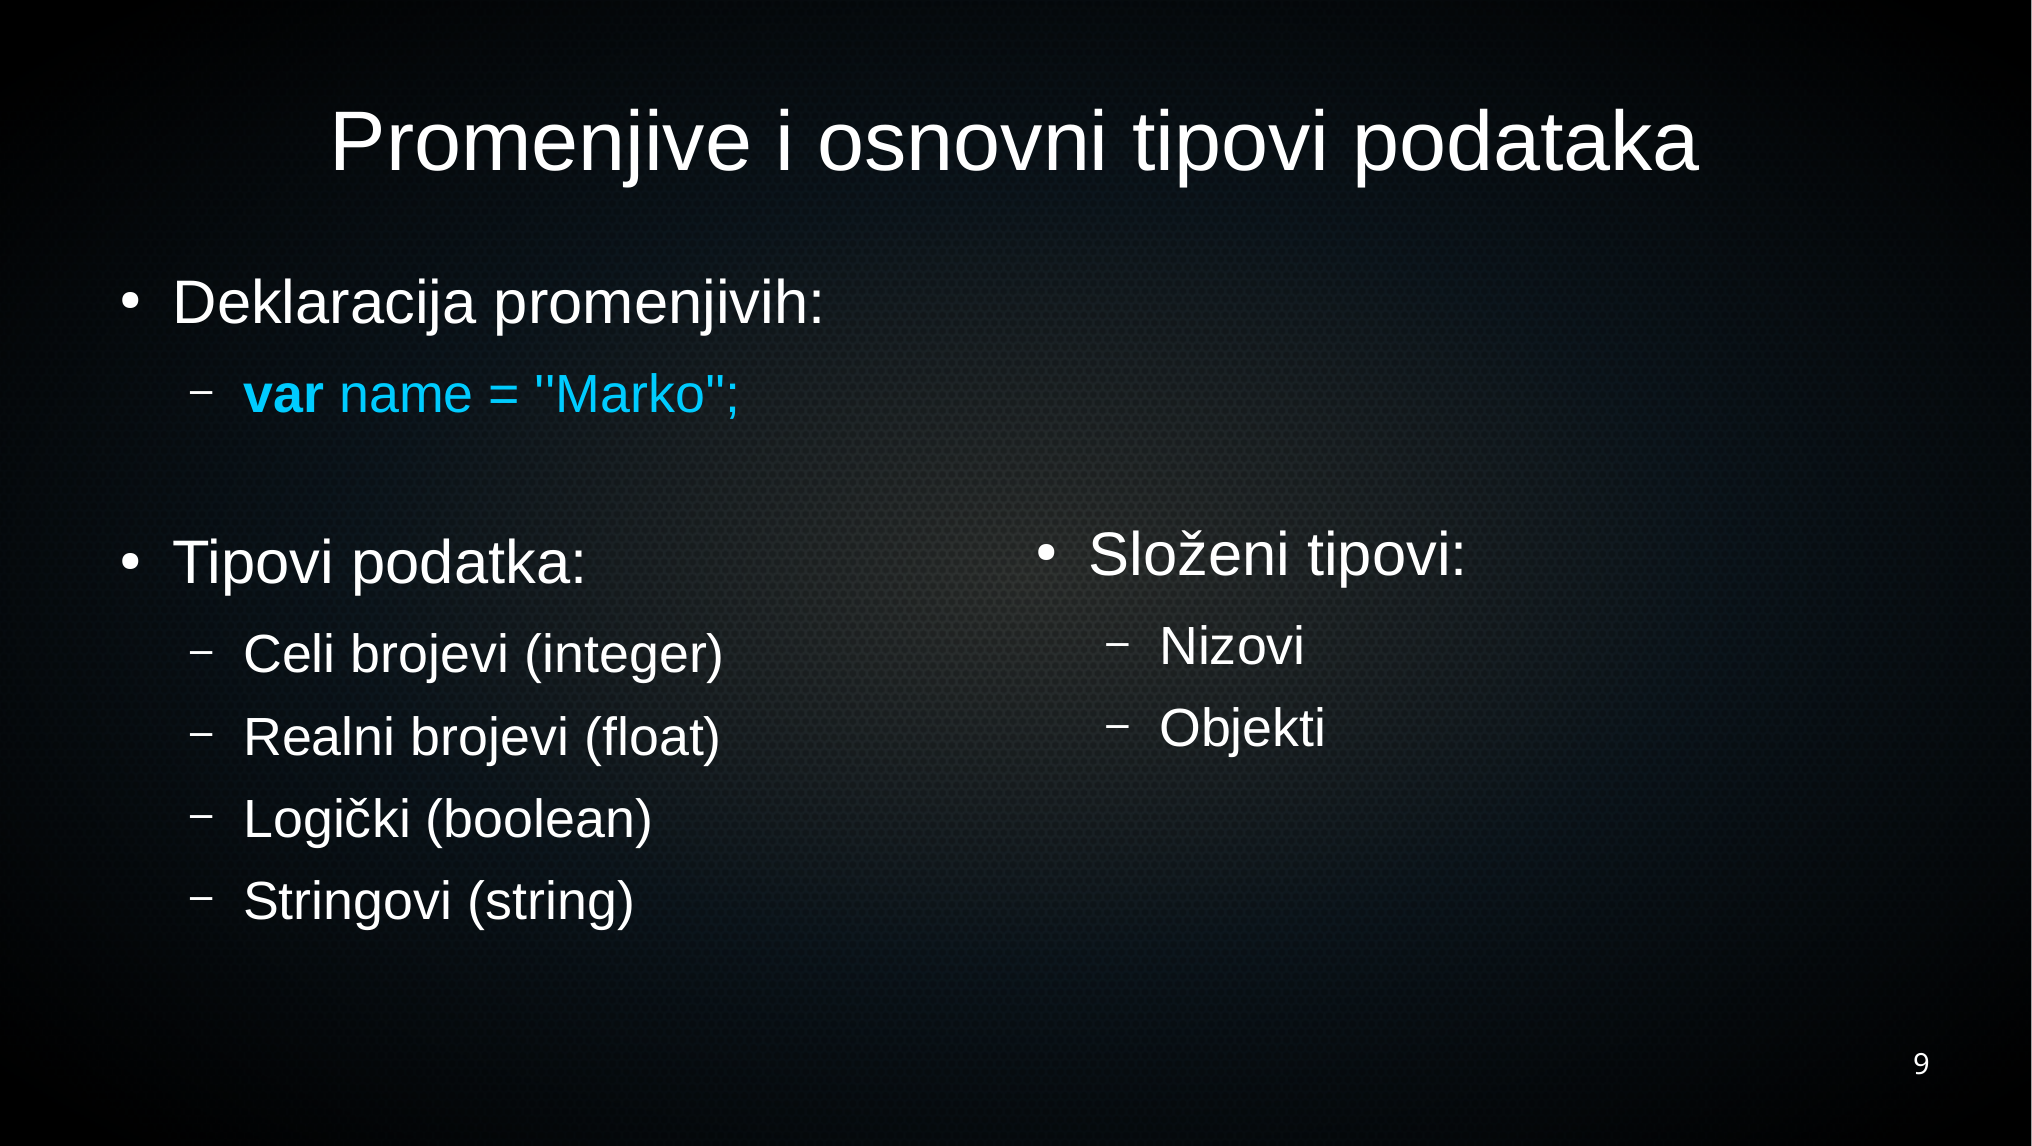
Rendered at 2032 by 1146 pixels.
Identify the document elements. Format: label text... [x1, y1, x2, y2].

picture [0, 0, 2032, 1146]
title Promenjive i osnovni tipovi podataka [101, 45, 1930, 237]
list Deklaracija promenjivih: var name = ''Marko''; Tipovi podatka: Celi brojevi (integer) Realni brojevi (float) Logički (boolean) Stringovi (string) [101, 268, 974, 933]
list Složeni tipovi: Nizovi Objekti [1017, 519, 1891, 933]
